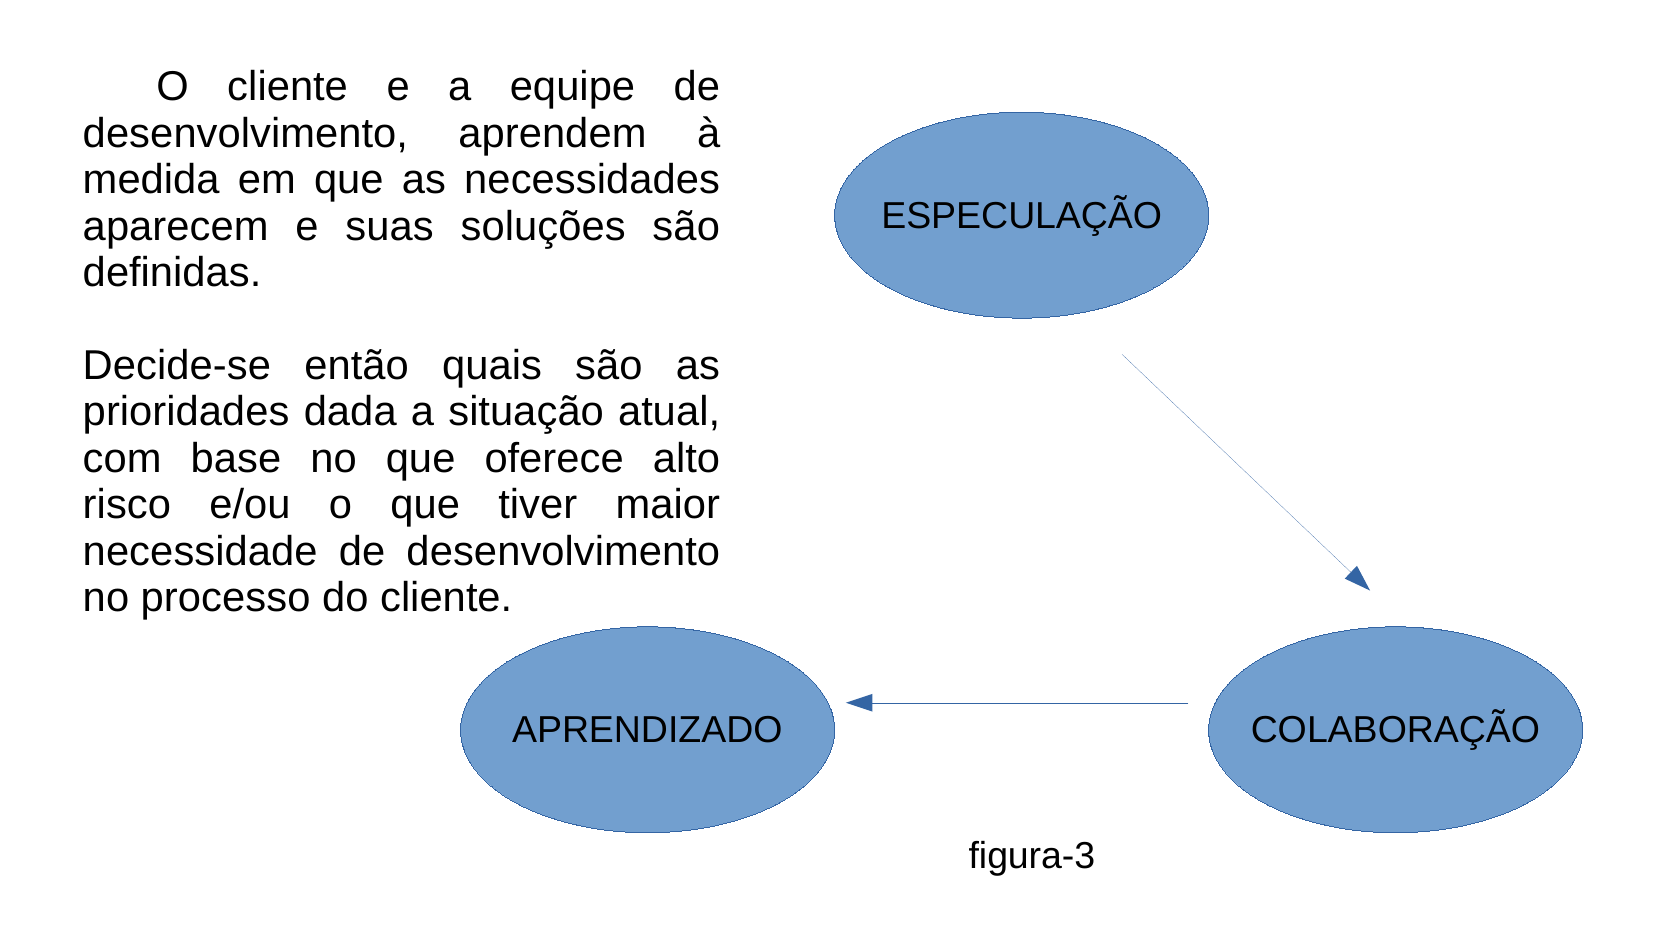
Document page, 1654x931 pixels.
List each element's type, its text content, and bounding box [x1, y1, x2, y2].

text_box figura-3 [953, 826, 1111, 884]
text_box APRENDIZADO [460, 626, 835, 833]
text_box COLABORAÇÃO [1208, 626, 1583, 833]
text_box O cliente e a equipe de desenvolvimento, aprendem à medida em que as necessidades aparecem e suas soluções são definidas. Decide-se então quais são as prioridades dada a situação atual, com base no que oferece alto risco e/ou o que tiver maior necessidade de desenvolvimento no processo do cliente. [82, 16, 721, 621]
text_box ESPECULAÇÃO [834, 112, 1209, 319]
